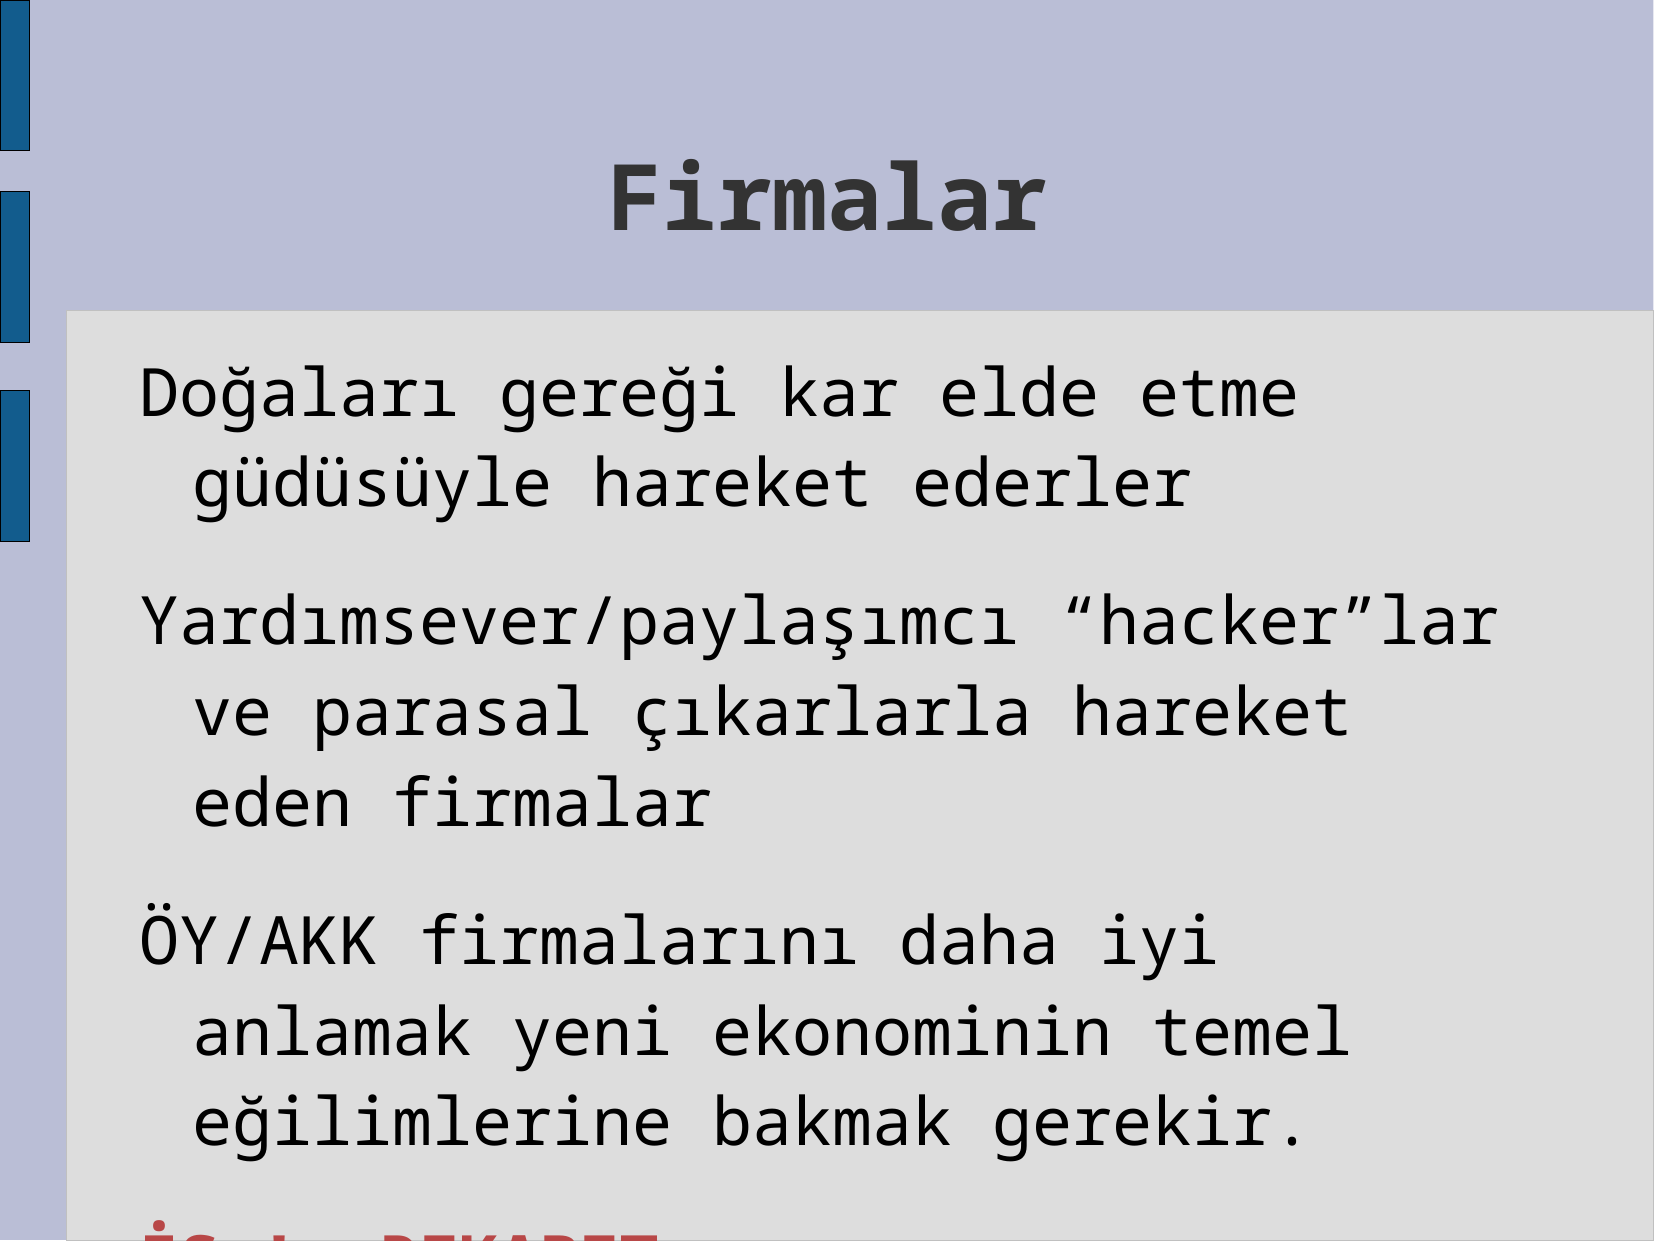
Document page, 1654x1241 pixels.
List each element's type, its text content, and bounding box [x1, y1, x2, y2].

title Firmalar [121, 91, 1534, 299]
list Doğaları gereği kar elde etme güdüsüyle hareket ederler Yardımsever/paylaşımcı “hacker”lar ve parasal çıkarlarla hareket eden firmalar ÖY/AKK firmalarını daha iyi anlamak yeni ekonominin temel eğilimlerine bakmak gerekir. İŞ != REKABET [121, 344, 1534, 1186]
